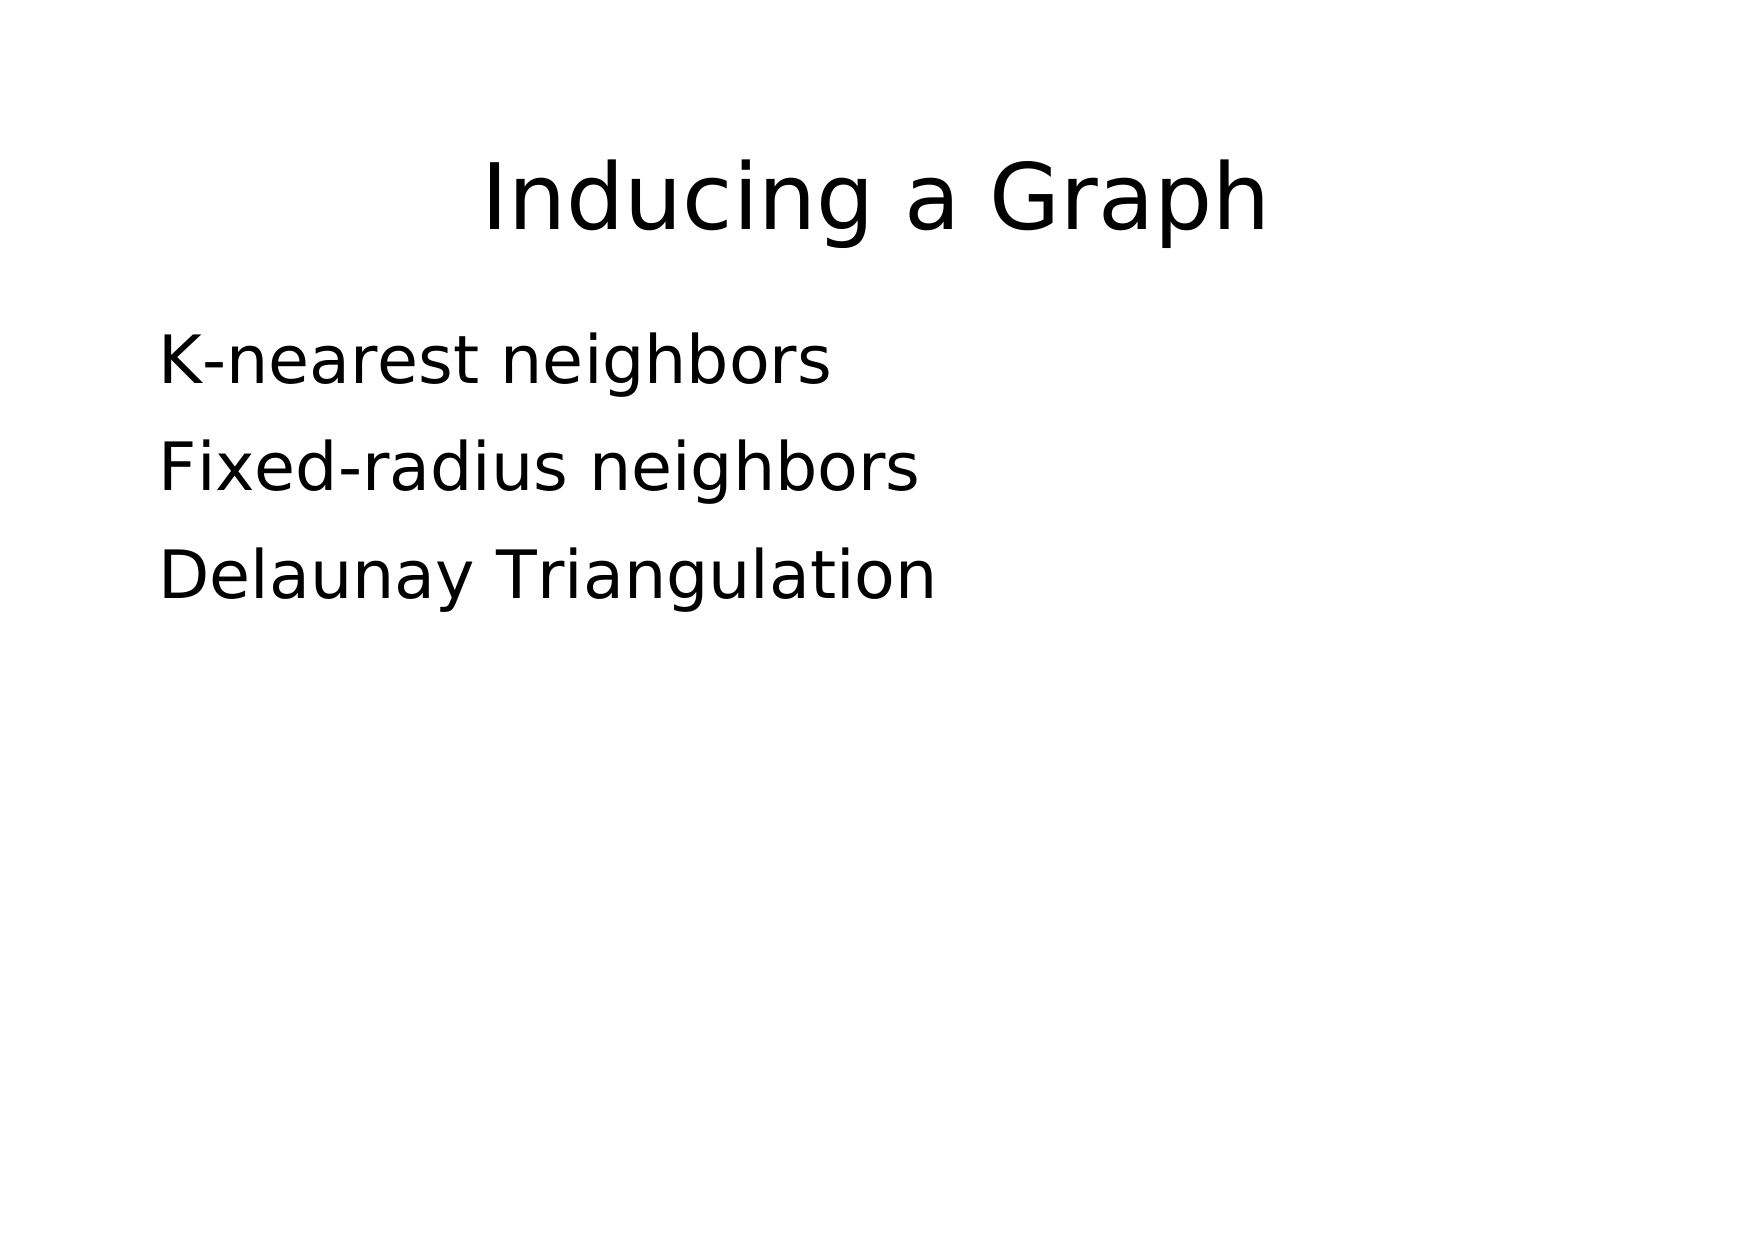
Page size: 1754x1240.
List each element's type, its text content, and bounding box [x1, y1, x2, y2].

title Inducing a Graph [140, 111, 1614, 284]
list K-nearest neighbors Fixed-radius neighbors Delaunay Triangulation [140, 321, 1614, 1047]
